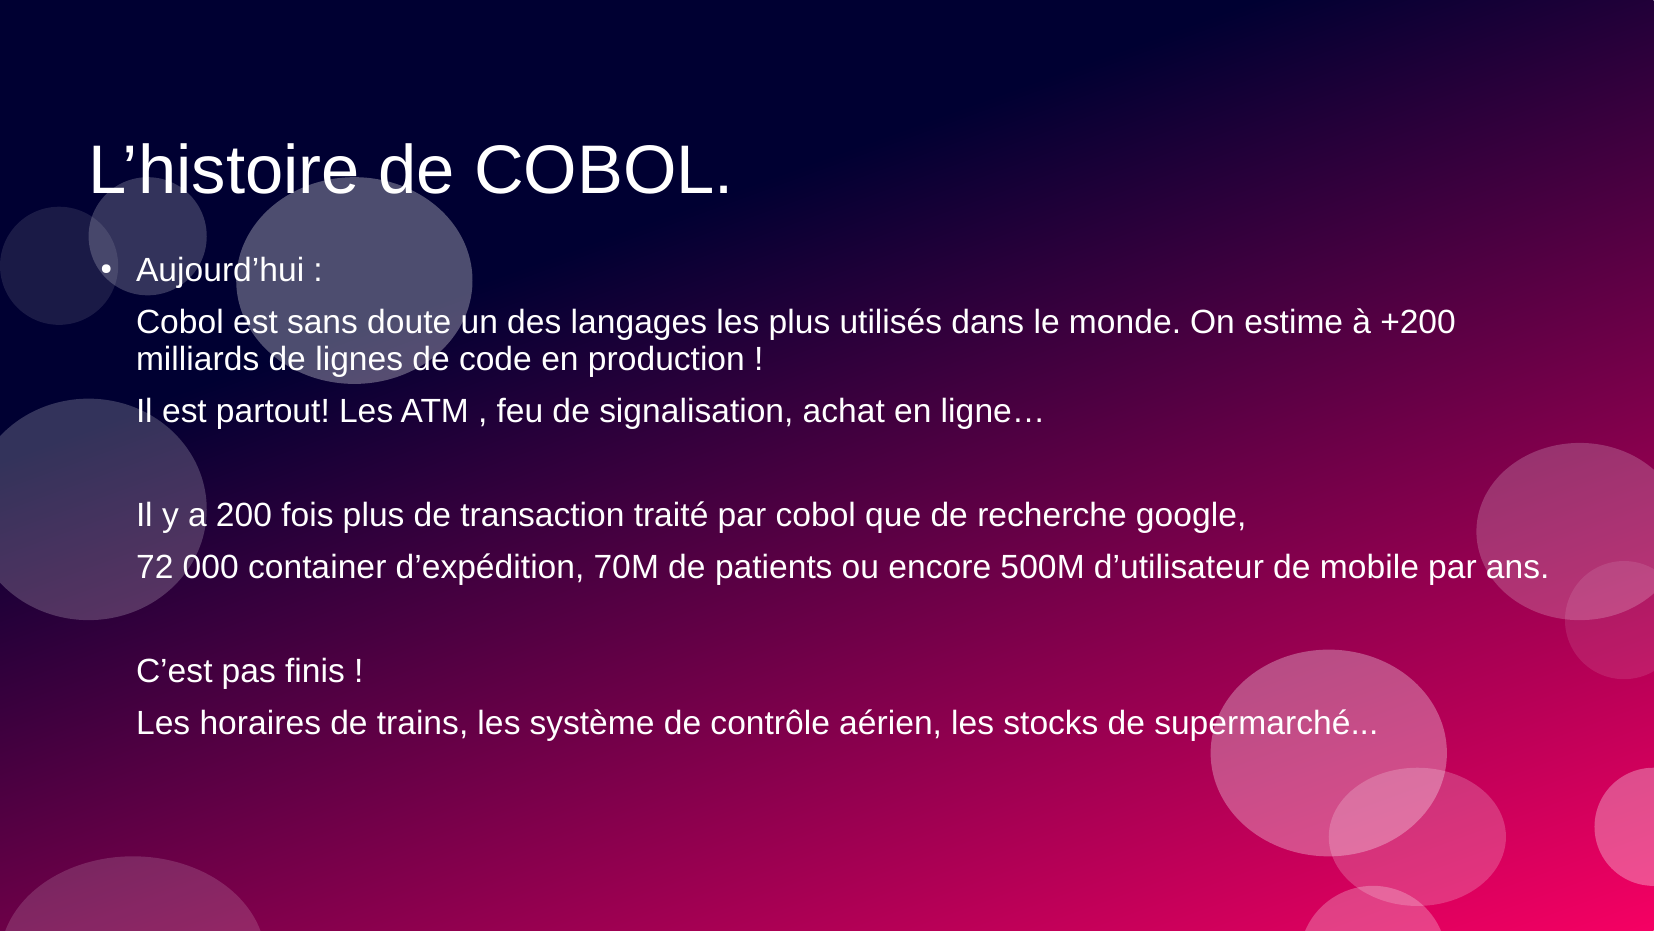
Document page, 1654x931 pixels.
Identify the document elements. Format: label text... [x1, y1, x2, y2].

title L’histoire de COBOL. [88, 88, 1565, 250]
list Aujourd’hui : Cobol est sans doute un des langages les plus utilisés dans le monde. On estime à +200 milliards de lignes de code en production ! Il est partout! Les ATM , feu de signalisation, achat en ligne… Il y a 200 fois plus de transaction traité par cobol que de recherche google, 72 000 container d’expédition, 70M de patients ou encore 500M d’utilisateur de mobile par ans. C’est pas finis ! Les horaires de trains, les système de contrôle aérien, les stocks de supermarché... [88, 250, 1565, 783]
